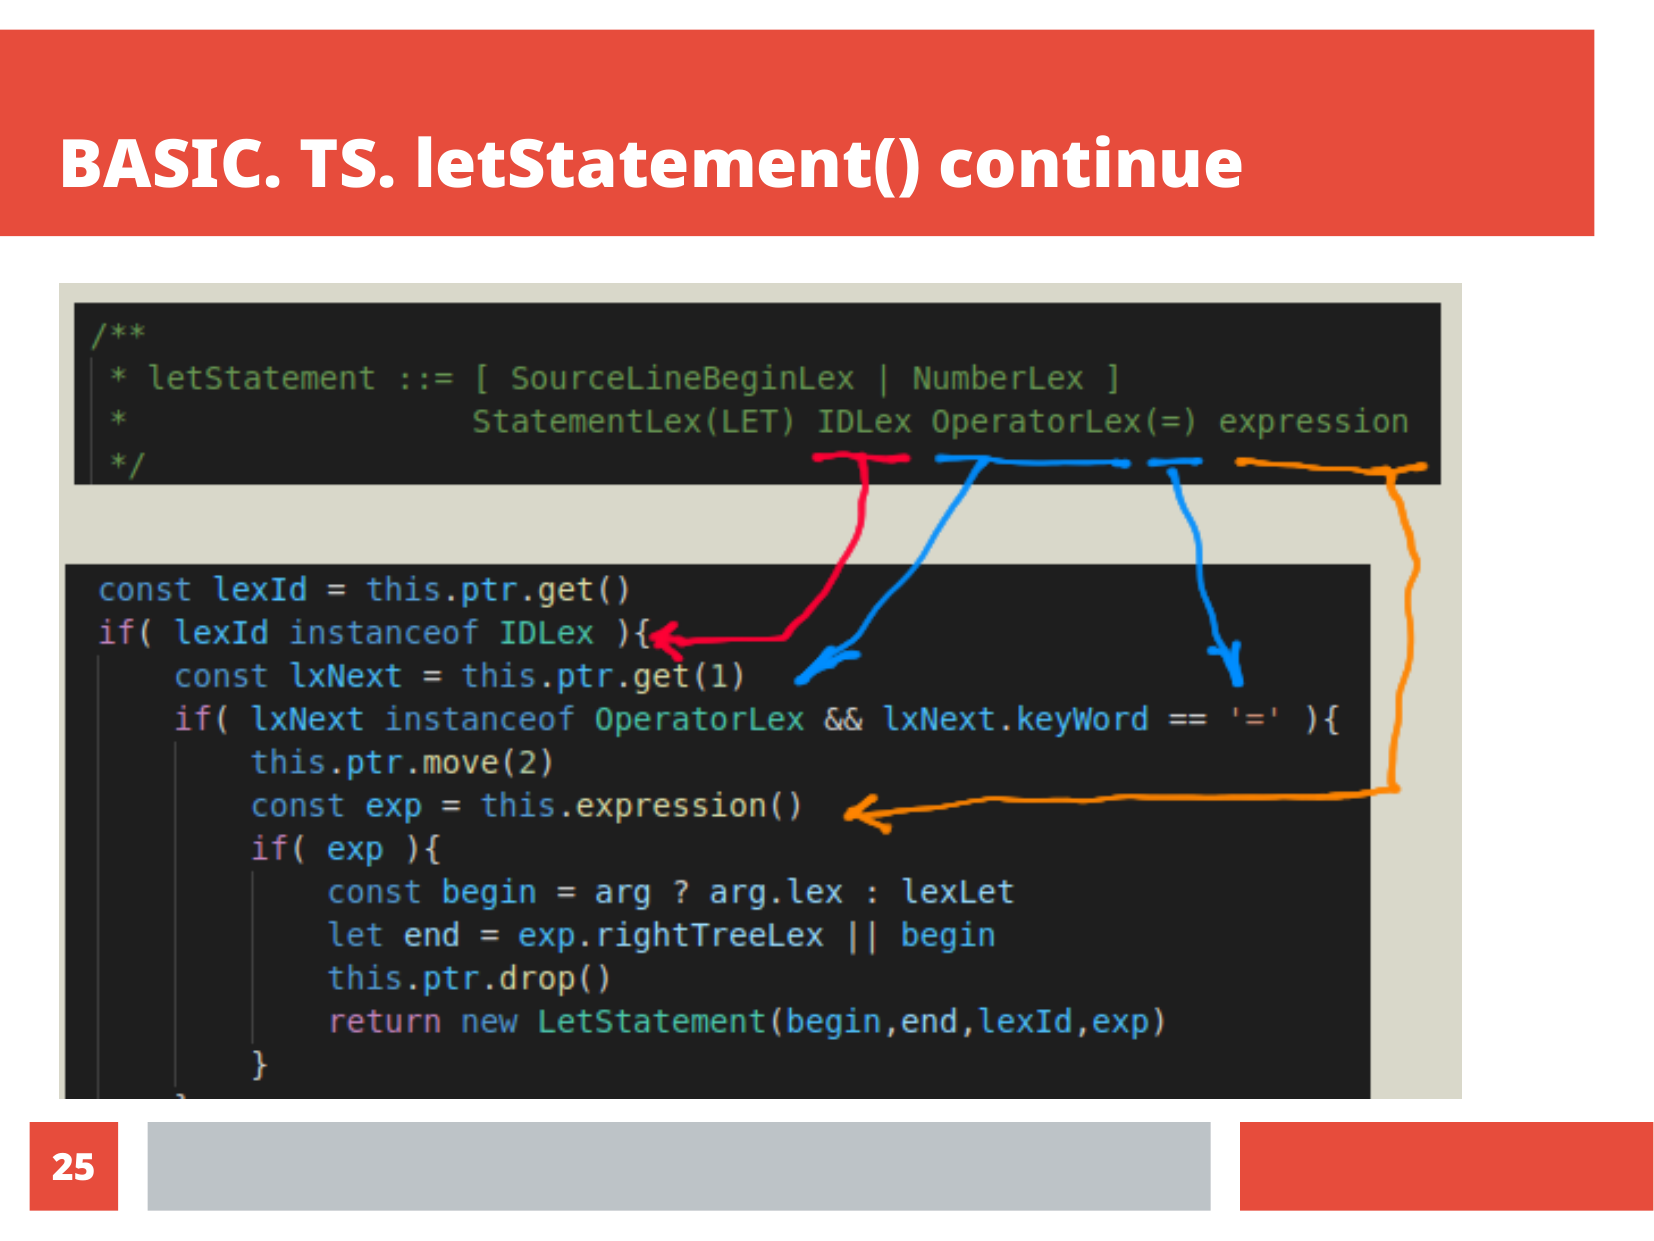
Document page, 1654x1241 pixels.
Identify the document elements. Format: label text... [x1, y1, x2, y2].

title BASIC. TS. letStatement() continue [59, 59, 1595, 207]
picture [59, 283, 1462, 1099]
